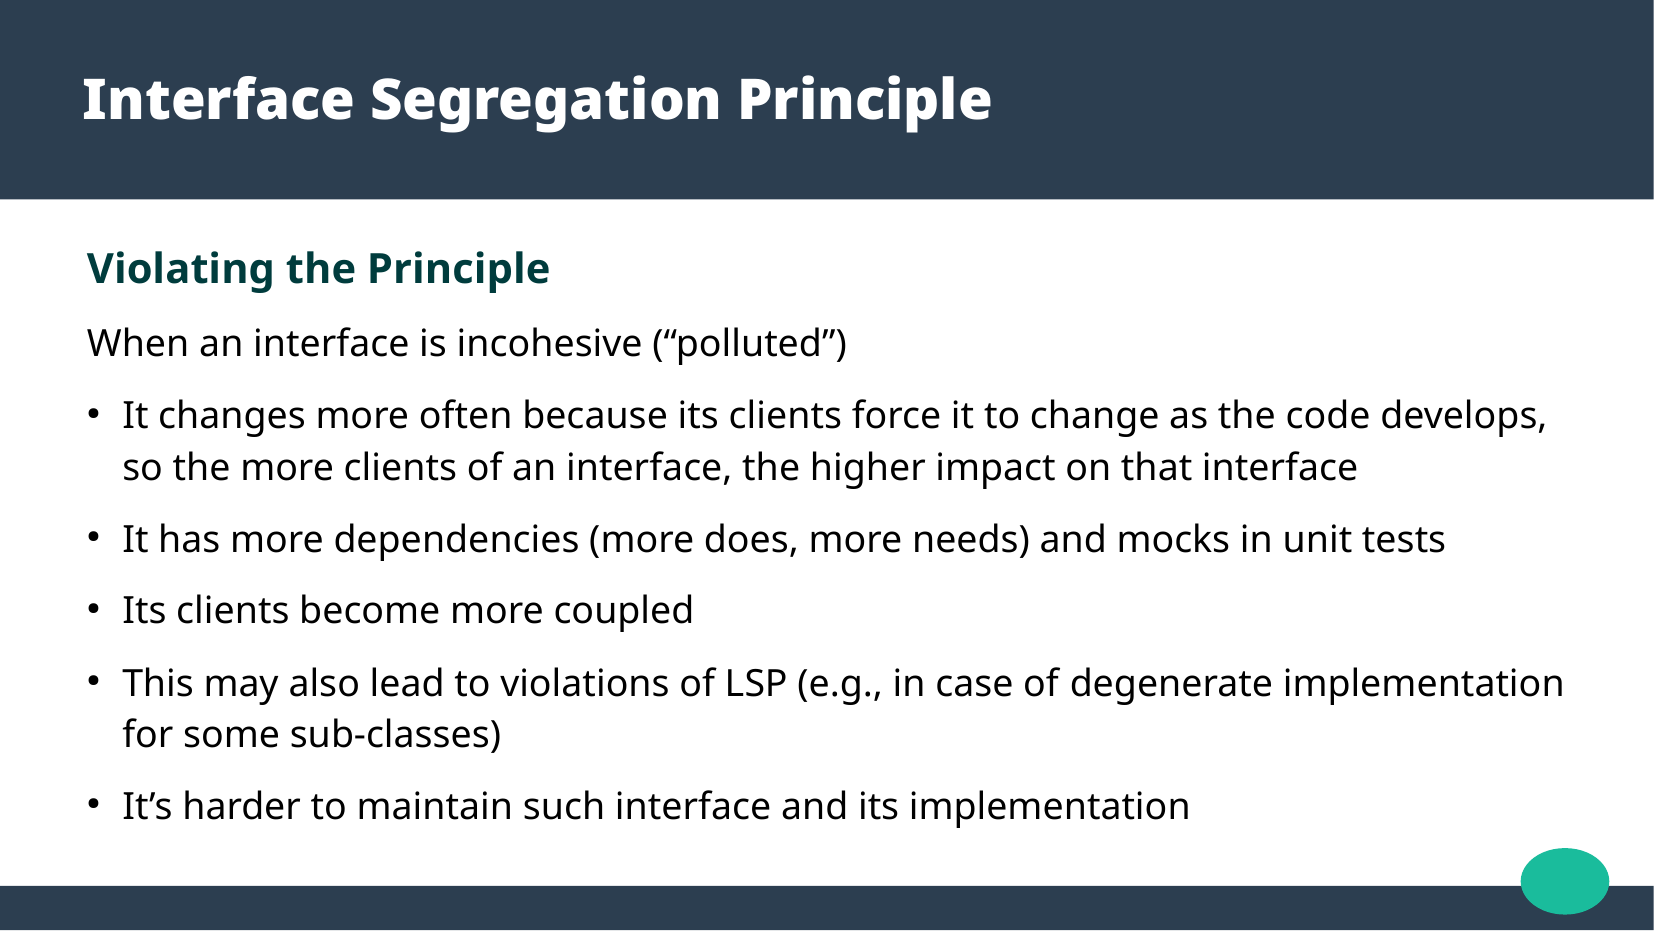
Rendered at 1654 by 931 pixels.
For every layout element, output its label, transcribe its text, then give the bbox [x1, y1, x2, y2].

title Interface Segregation Principle [82, 45, 1235, 151]
subtitle Violating the Principle When an interface is incohesive (“polluted”) It changes more often because its clients force it to change as the code develops, so the more clients of an interface, the higher impact on that interface It has more dependencies (more does, more needs) and mocks in unit tests Its clients become more coupled This may also lead to violations of LSP (e.g., in case of degenerate implementation for some sub-classes) It’s harder to maintain such interface and its implementation [86, 239, 1576, 908]
